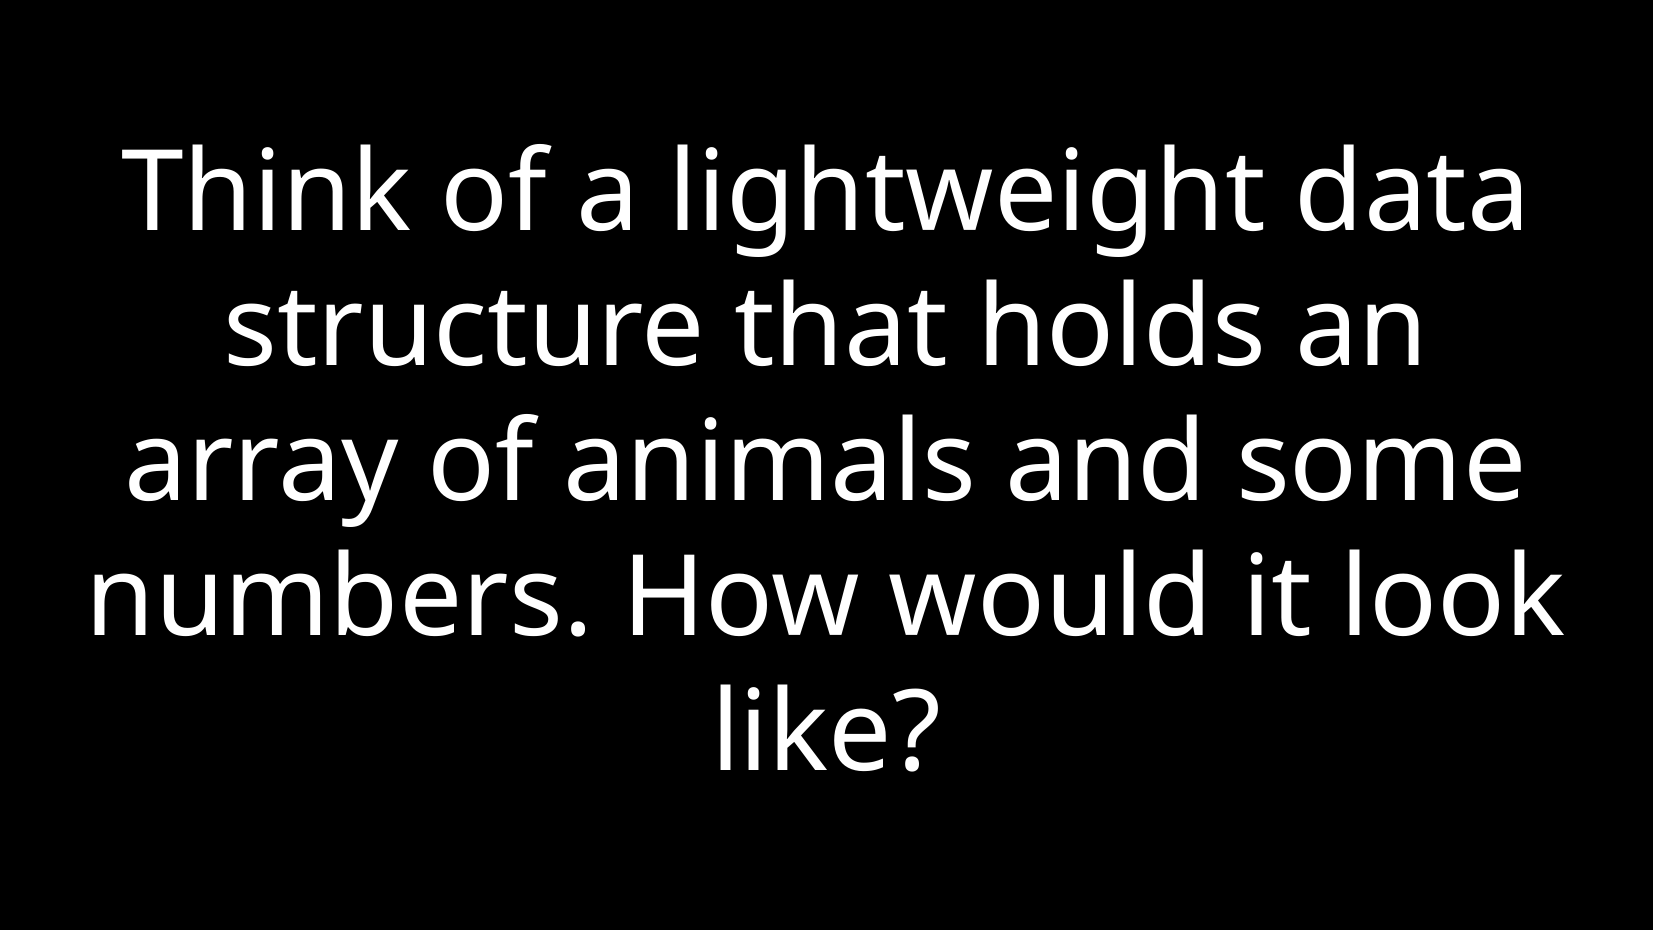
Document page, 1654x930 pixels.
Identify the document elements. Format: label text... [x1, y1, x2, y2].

text_box Think of a lightweight data structure that holds an array of animals and some numbers. How would it look like? [82, 112, 1570, 799]
